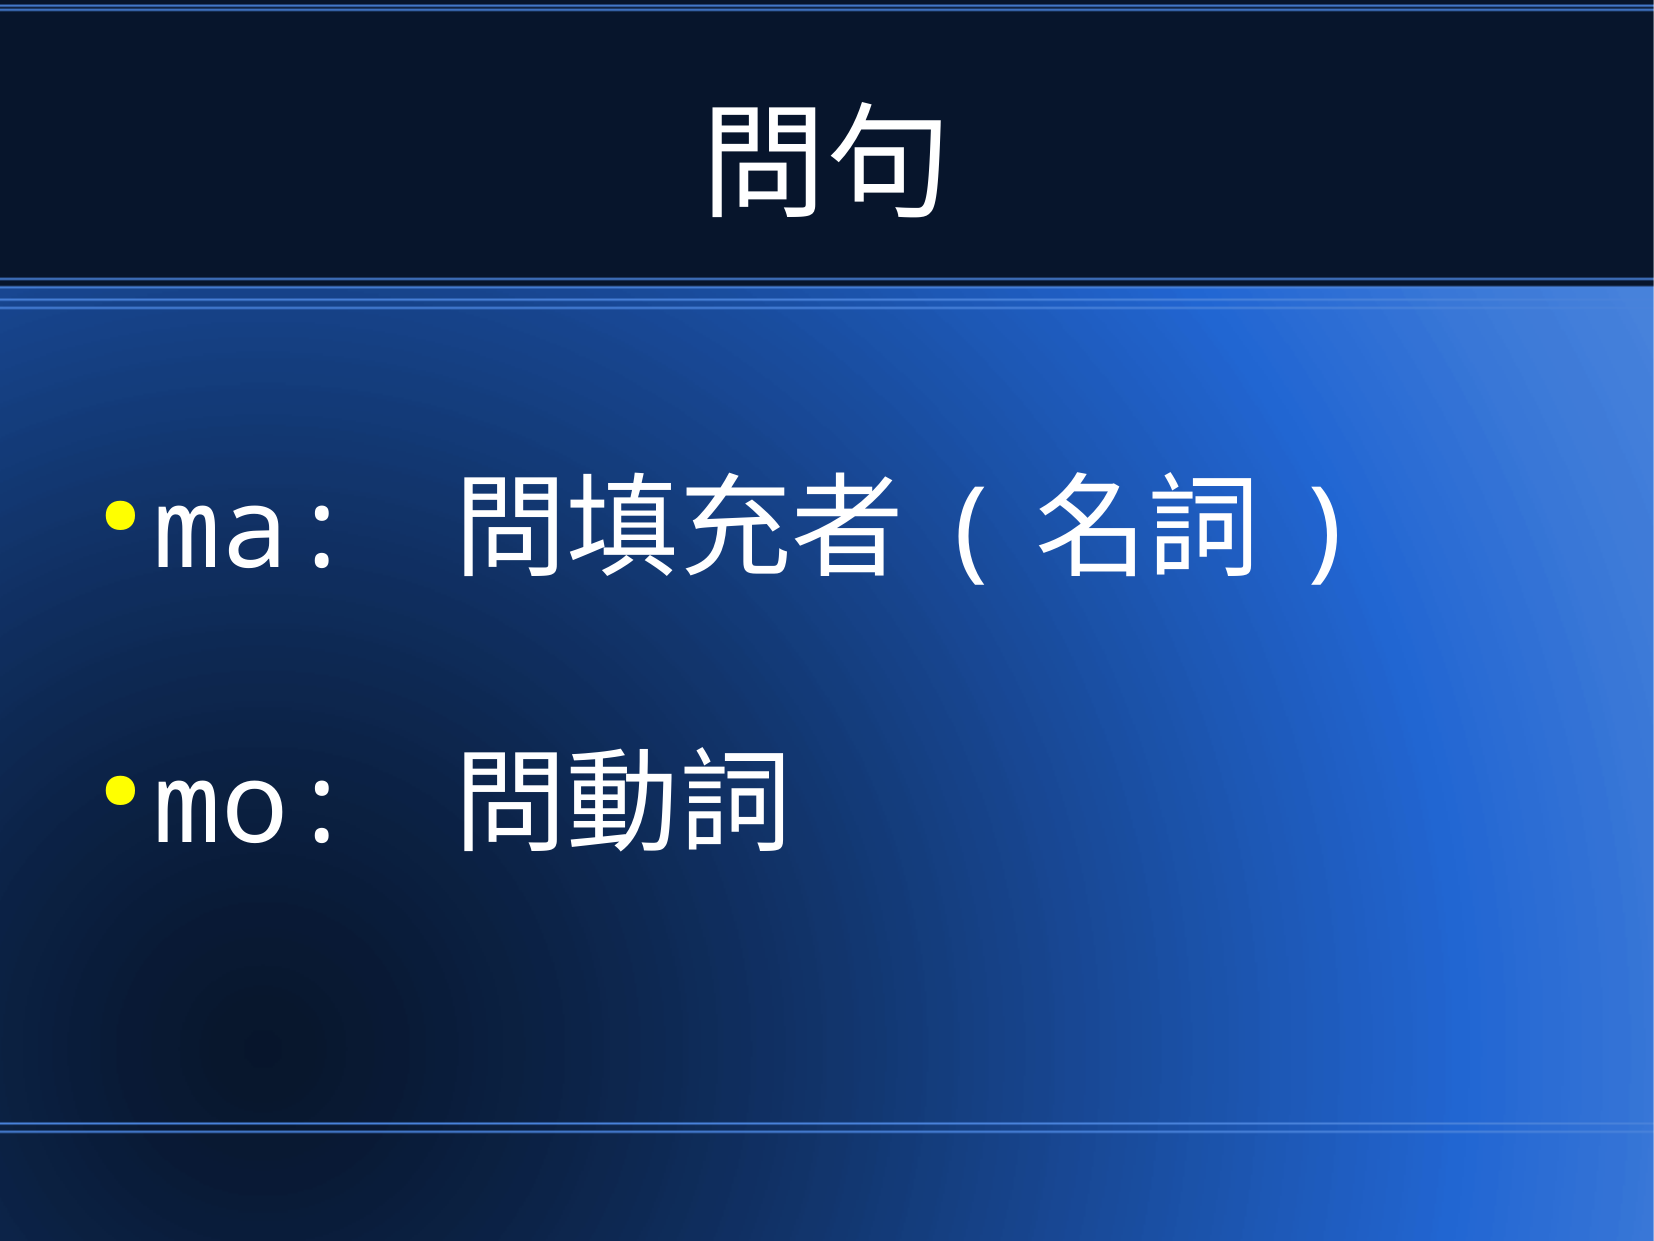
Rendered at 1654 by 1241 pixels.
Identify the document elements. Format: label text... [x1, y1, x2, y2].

list ma: 問填充者(名詞) mo: 問動詞 [82, 355, 1571, 1241]
picture [0, 0, 1654, 1241]
title 問句 [82, 49, 1571, 257]
